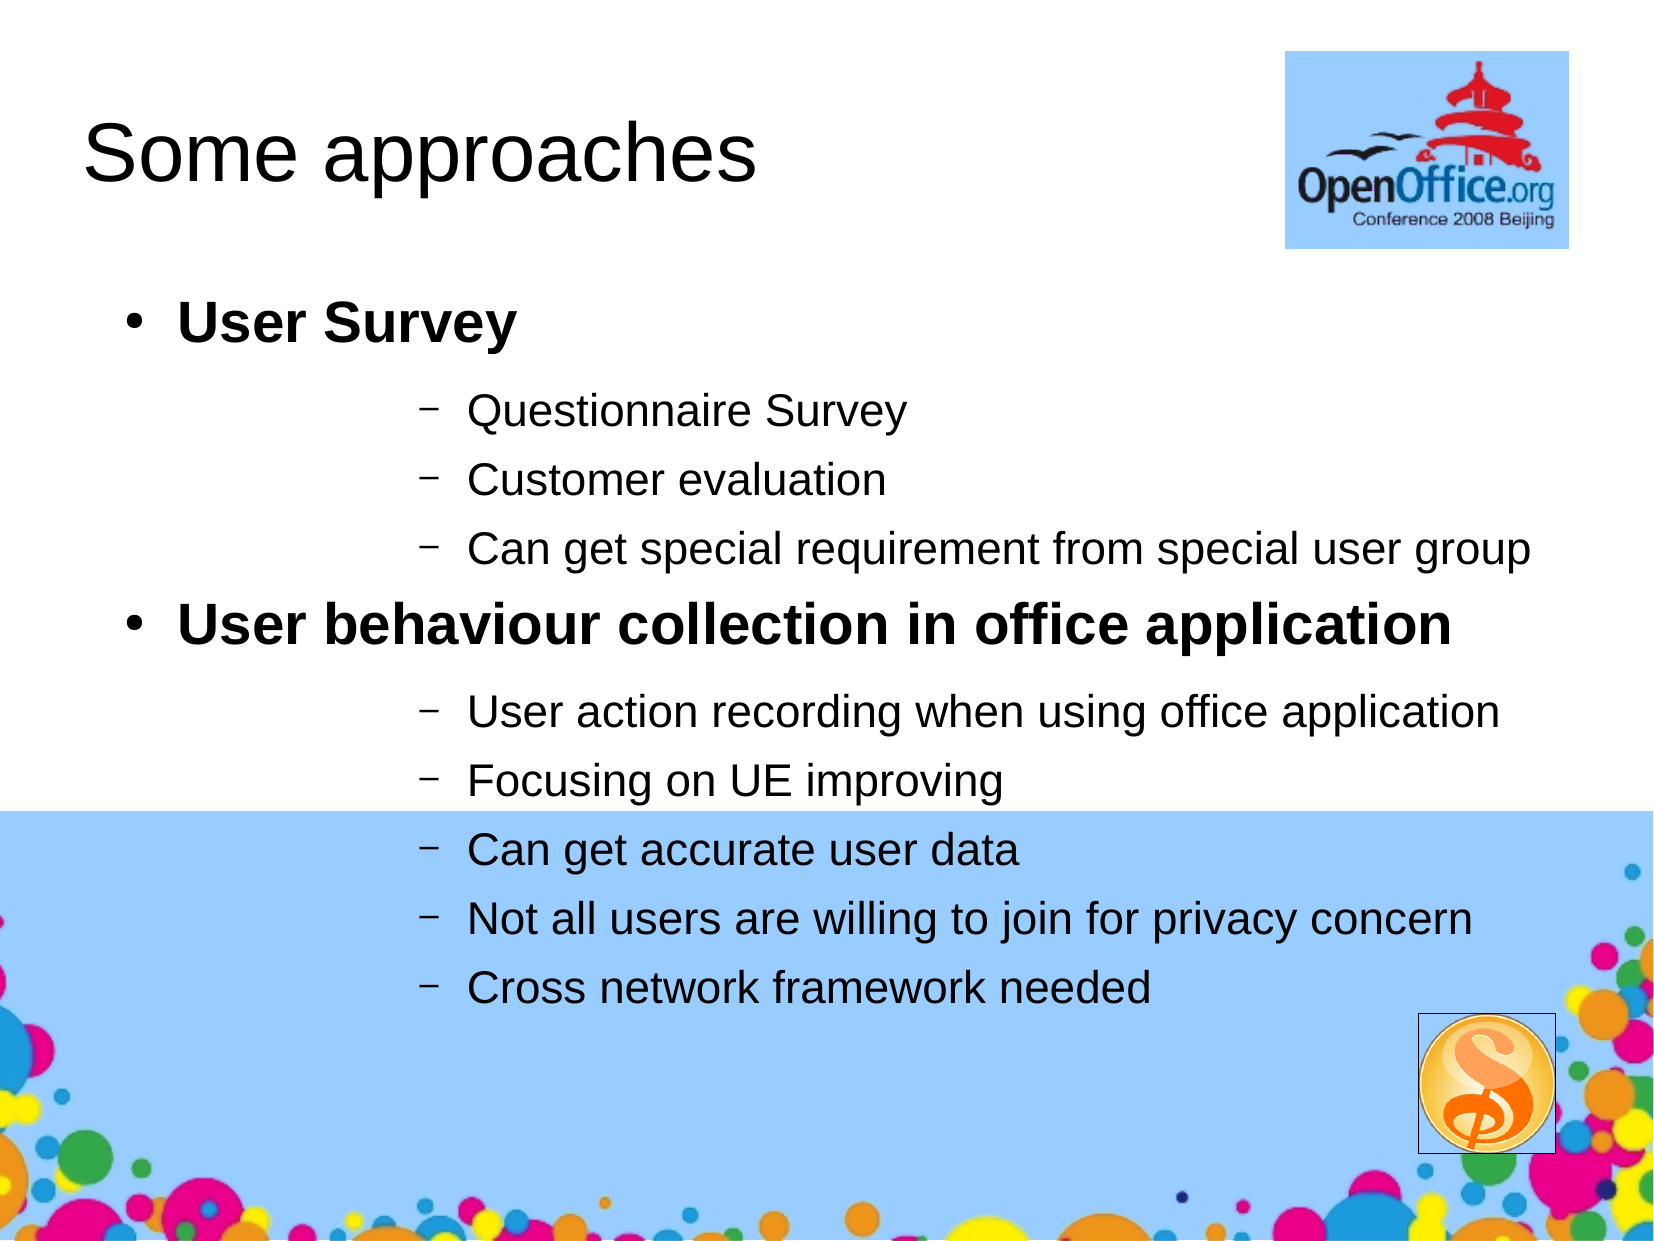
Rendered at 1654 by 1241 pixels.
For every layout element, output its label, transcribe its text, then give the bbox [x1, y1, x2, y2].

picture [1285, 51, 1569, 250]
picture [0, 810, 1654, 1241]
picture [1419, 1109, 1555, 1153]
title Some approaches [82, 49, 1258, 257]
list User Survey Questionnaire Survey Customer evaluation Can get special requirement from special user group User behaviour collection in office application User action recording when using office application Focusing on UE improving Can get accurate user data Not all users are willing to join for privacy concern Cross network framework needed [88, 290, 1577, 1109]
